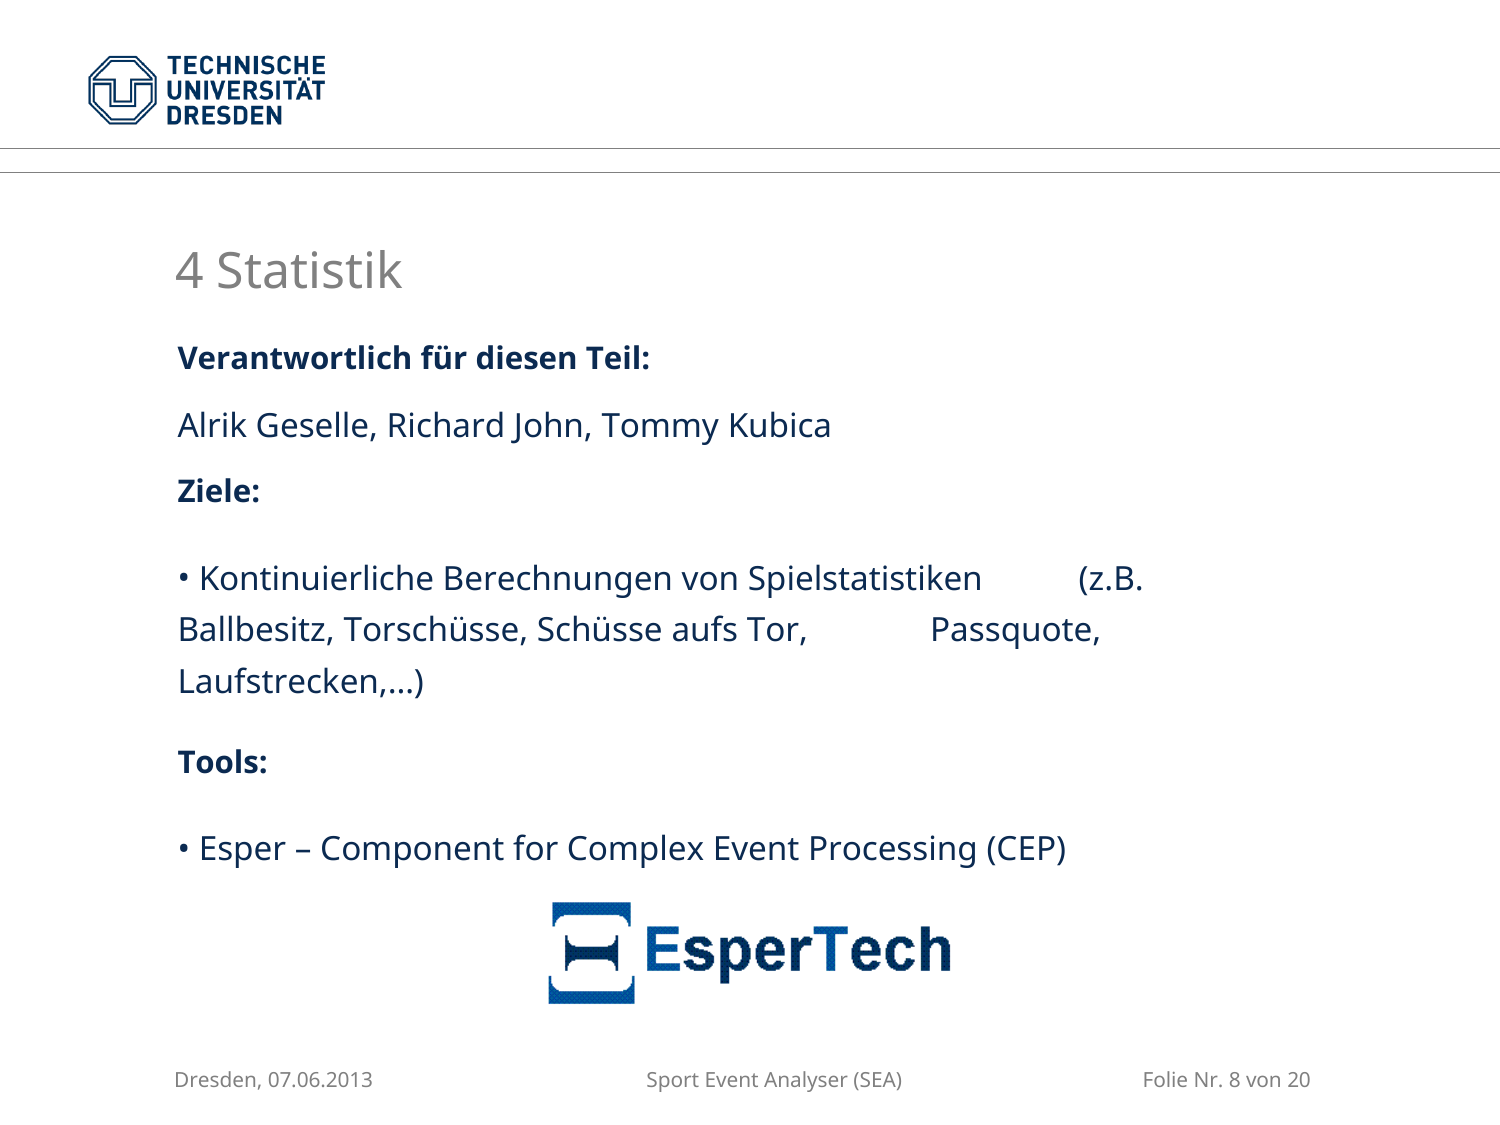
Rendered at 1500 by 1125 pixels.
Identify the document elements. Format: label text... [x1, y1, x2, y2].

text_box Dresden, 07.06.2013 [159, 1048, 510, 1109]
list Verantwortlich für diesen Teil: Alrik Geselle, Richard John, Tommy Kubica Ziele: Kontinuierliche Berechnungen von Spielstatistiken (z.B. Ballbesitz, Torschüsse, Schüsse aufs Tor, Passquote, Laufstrecken,…) Tools: Esper – Component for Complex Event Processing (CEP) [162, 338, 1182, 941]
picture [88, 54, 325, 125]
title 4 Statistik [160, 231, 1392, 307]
picture [540, 891, 964, 1018]
